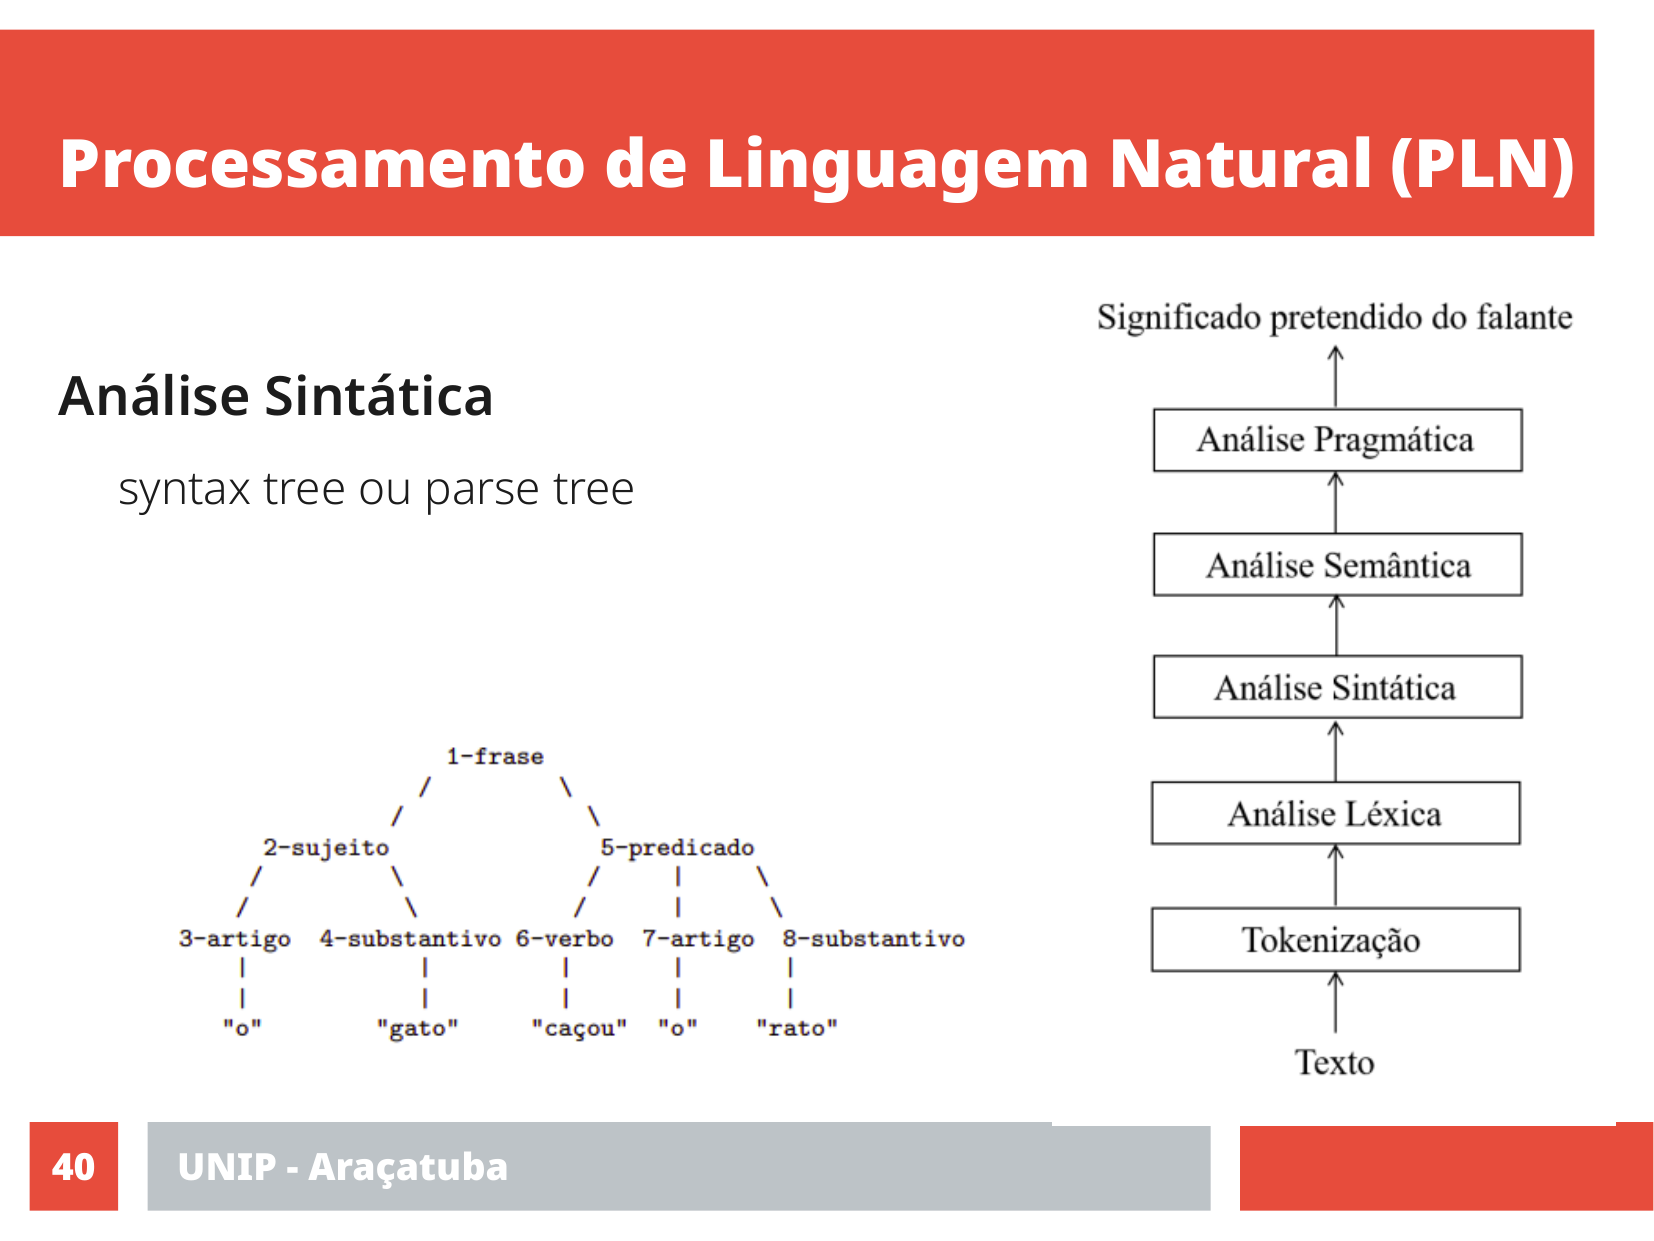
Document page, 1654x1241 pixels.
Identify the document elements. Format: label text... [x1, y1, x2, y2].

list Análise Sintática syntax tree ou parse tree [59, 259, 1110, 1028]
picture [158, 717, 990, 1067]
title Processamento de Linguagem Natural (PLN) [59, 59, 1595, 207]
picture [1052, 259, 1616, 1126]
